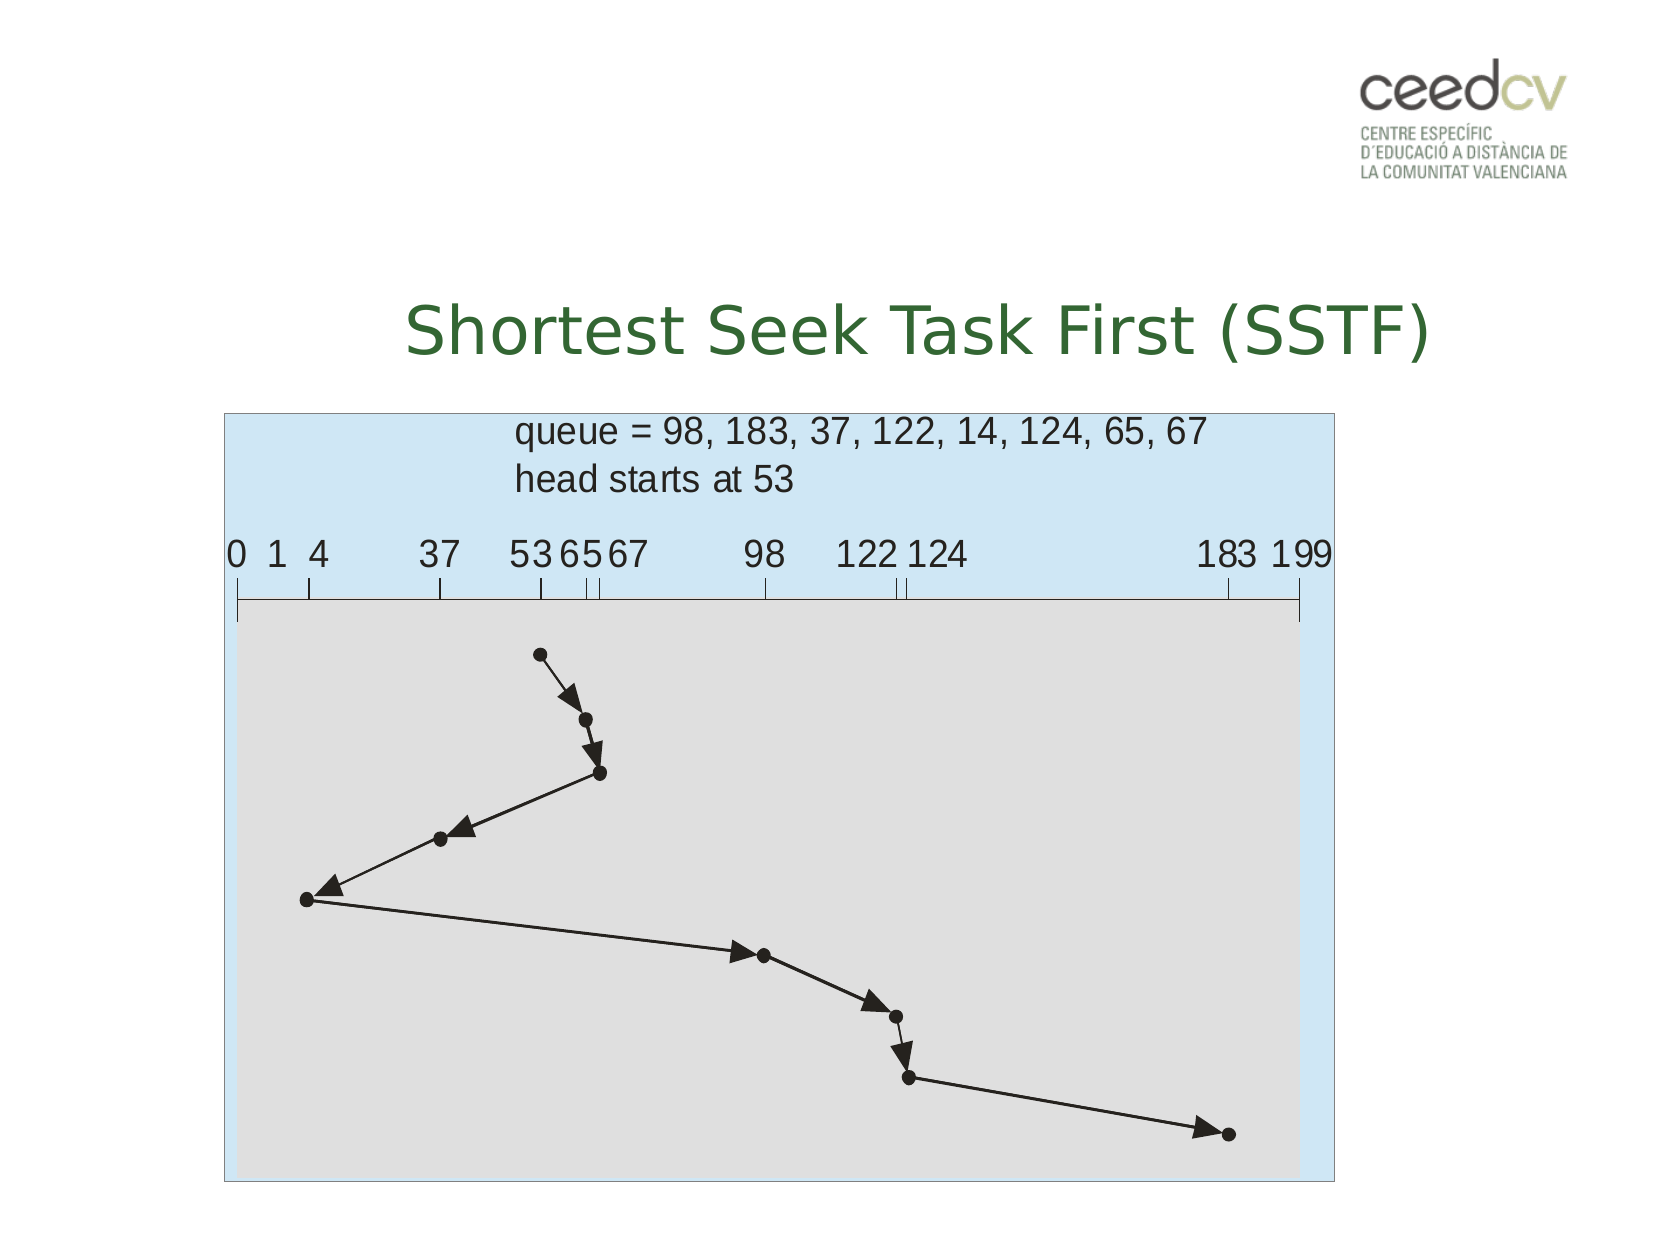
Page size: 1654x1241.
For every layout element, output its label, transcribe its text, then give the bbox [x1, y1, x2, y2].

chart [224, 413, 1335, 1182]
picture [1342, 48, 1585, 189]
text_box Shortest Seek Task First (SSTF) [389, 285, 1506, 390]
